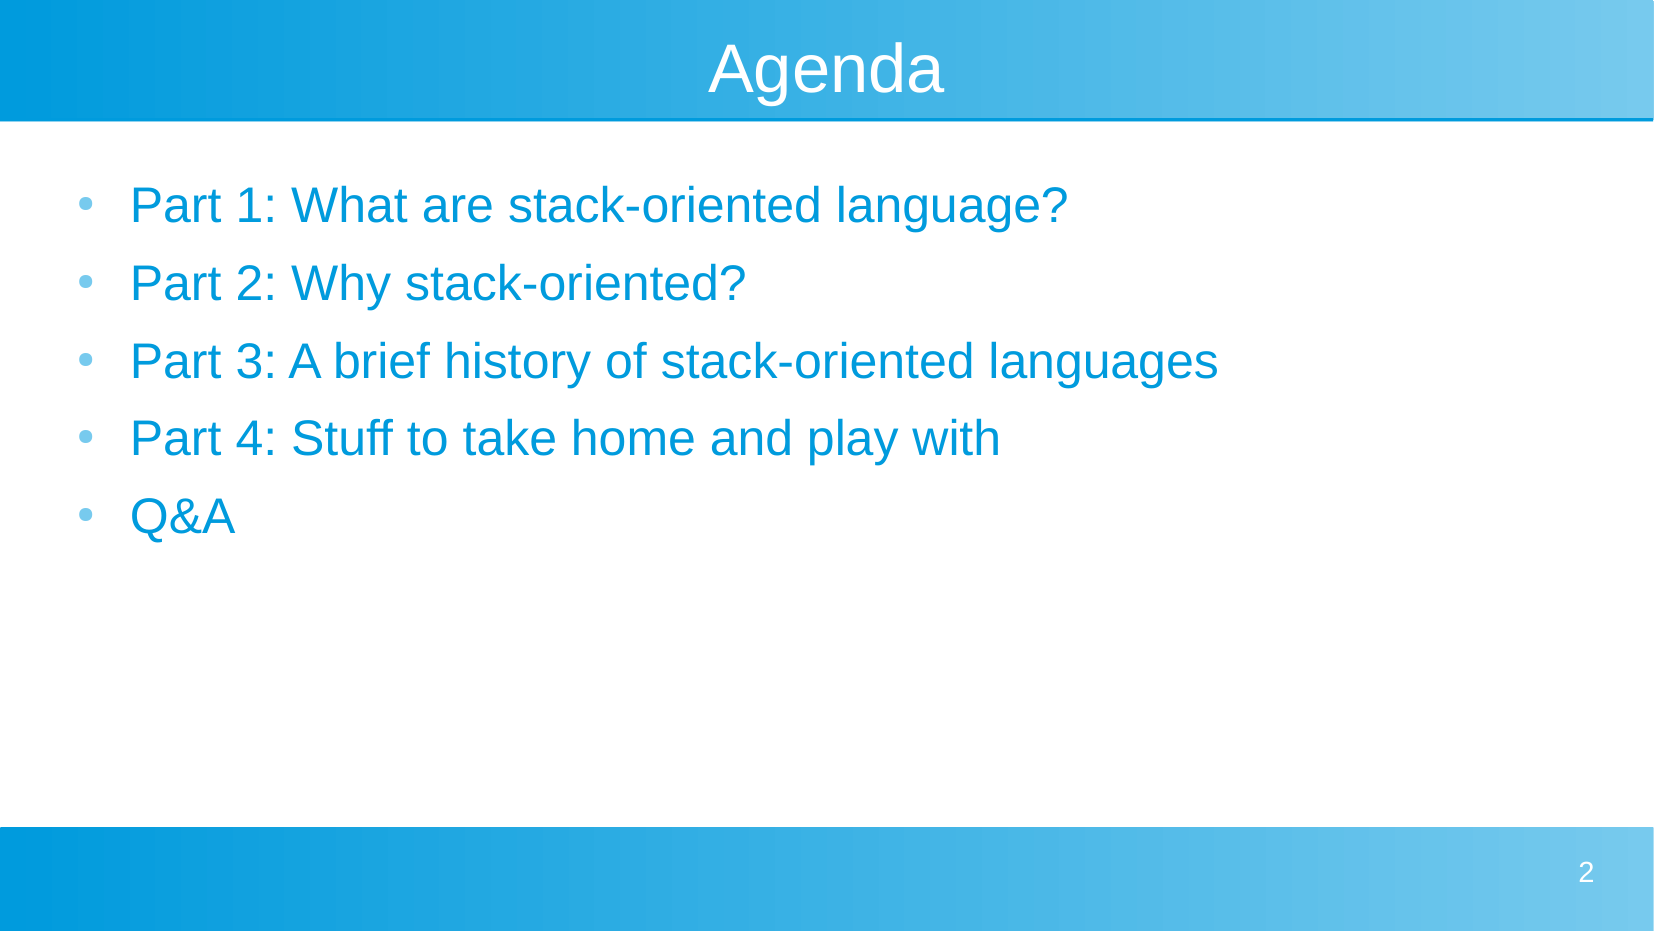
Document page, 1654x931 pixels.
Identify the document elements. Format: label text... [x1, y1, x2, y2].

title Agenda [59, 29, 1595, 108]
list Part 1: What are stack-oriented language? Part 2: Why stack-oriented? Part 3: A brief history of stack-oriented languages Part 4: Stuff to take home and play with Q&A [59, 177, 1595, 768]
